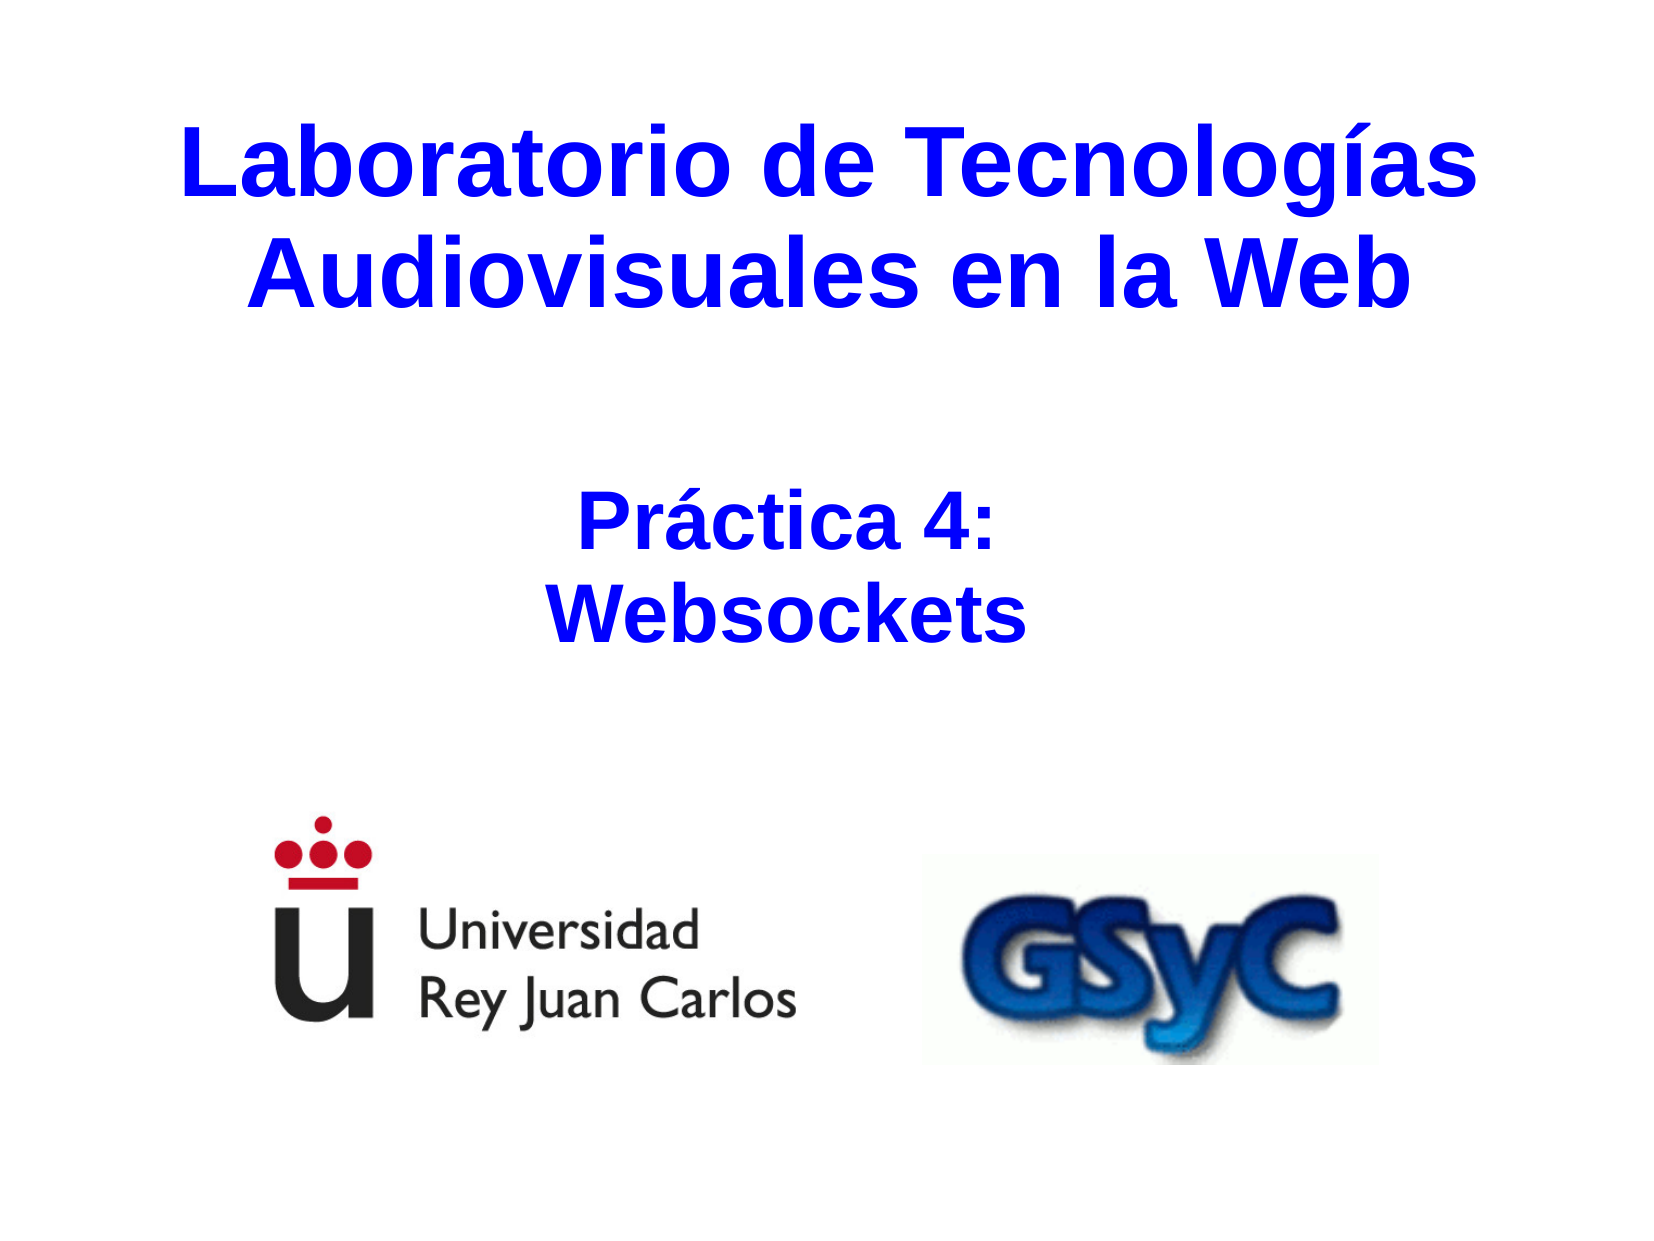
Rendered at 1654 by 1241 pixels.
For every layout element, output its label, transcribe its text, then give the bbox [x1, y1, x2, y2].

picture [240, 794, 824, 1051]
title Práctica 4: Websockets [330, 473, 1246, 661]
title Laboratorio de Tecnologías Audiovisuales en la Web [144, 105, 1516, 331]
picture [922, 854, 1379, 1066]
